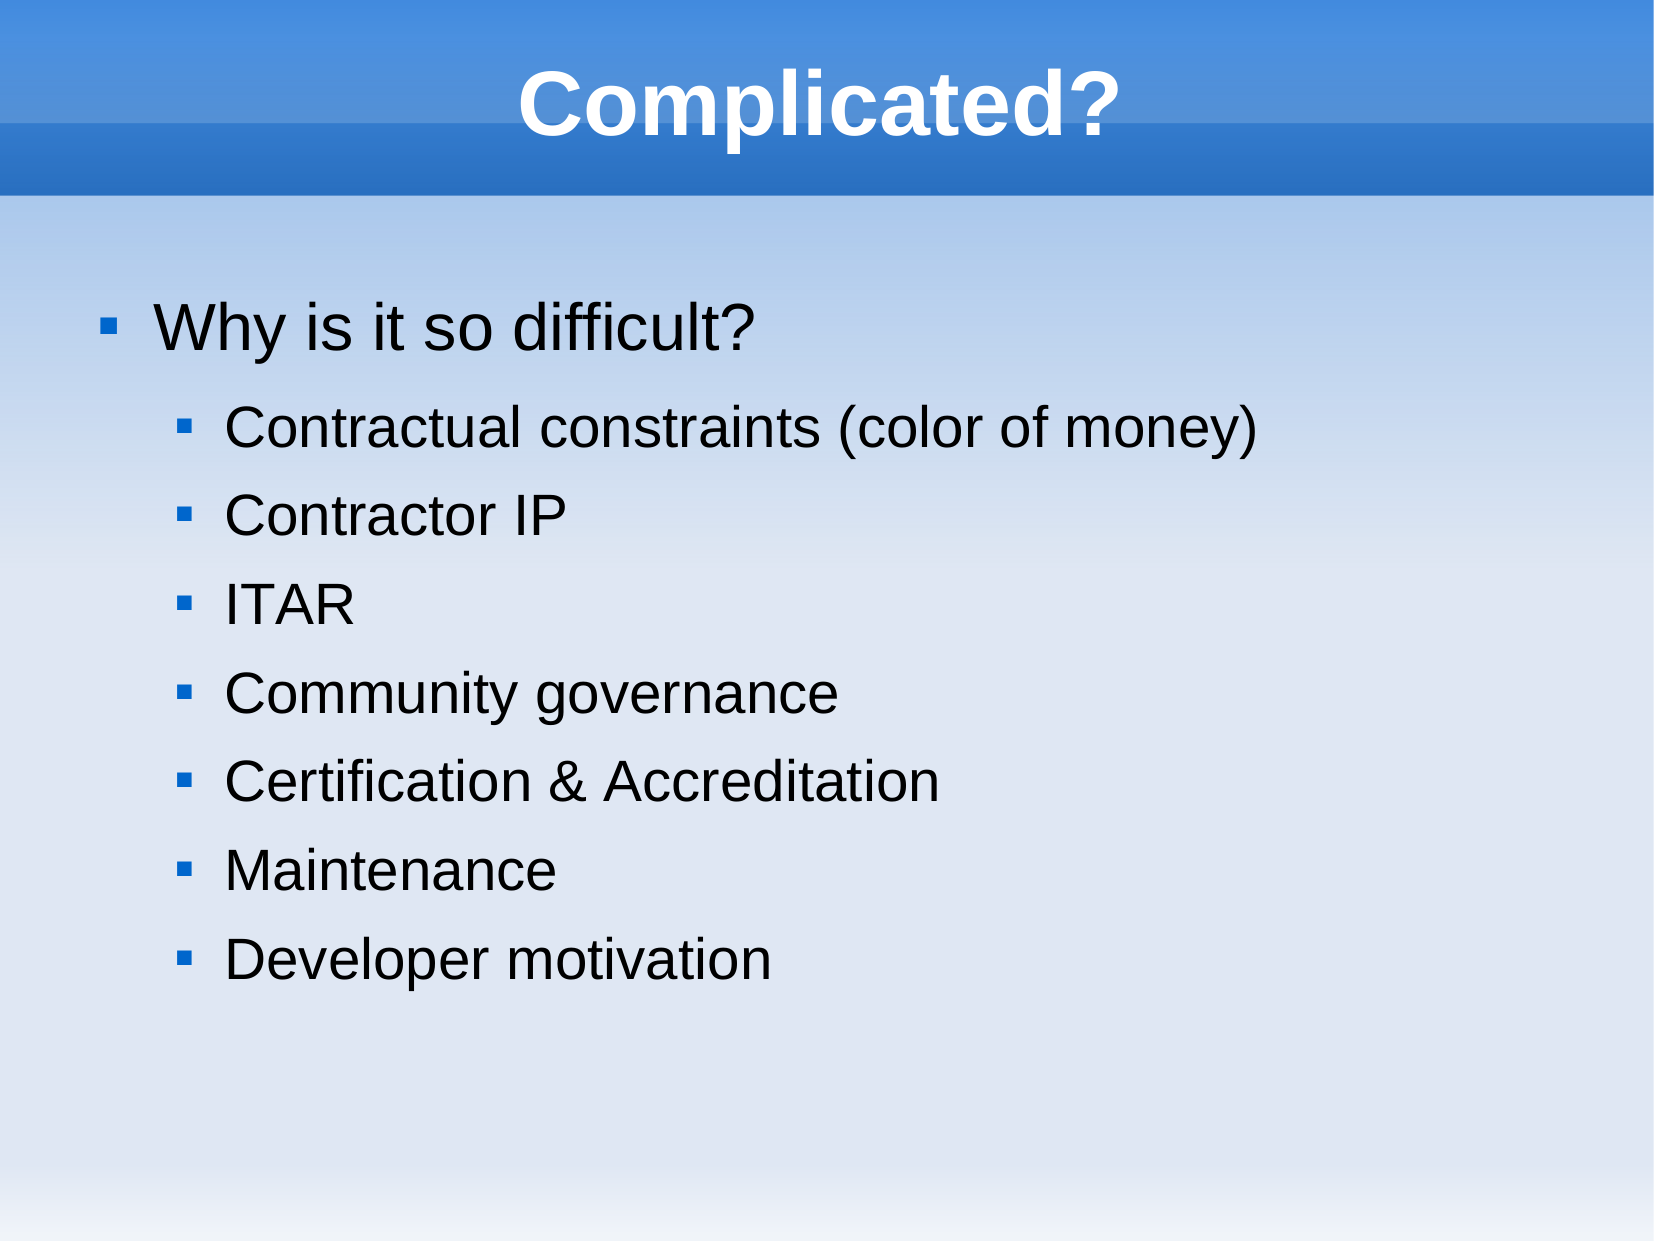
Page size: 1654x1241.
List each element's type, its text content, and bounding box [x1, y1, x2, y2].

list Why is it so difficult? Contractual constraints (color of money) Contractor IP ITAR Community governance Certification & Accreditation Maintenance Developer motivation [82, 290, 1571, 1094]
picture [0, 0, 1654, 1241]
title Complicated? [76, 7, 1565, 200]
